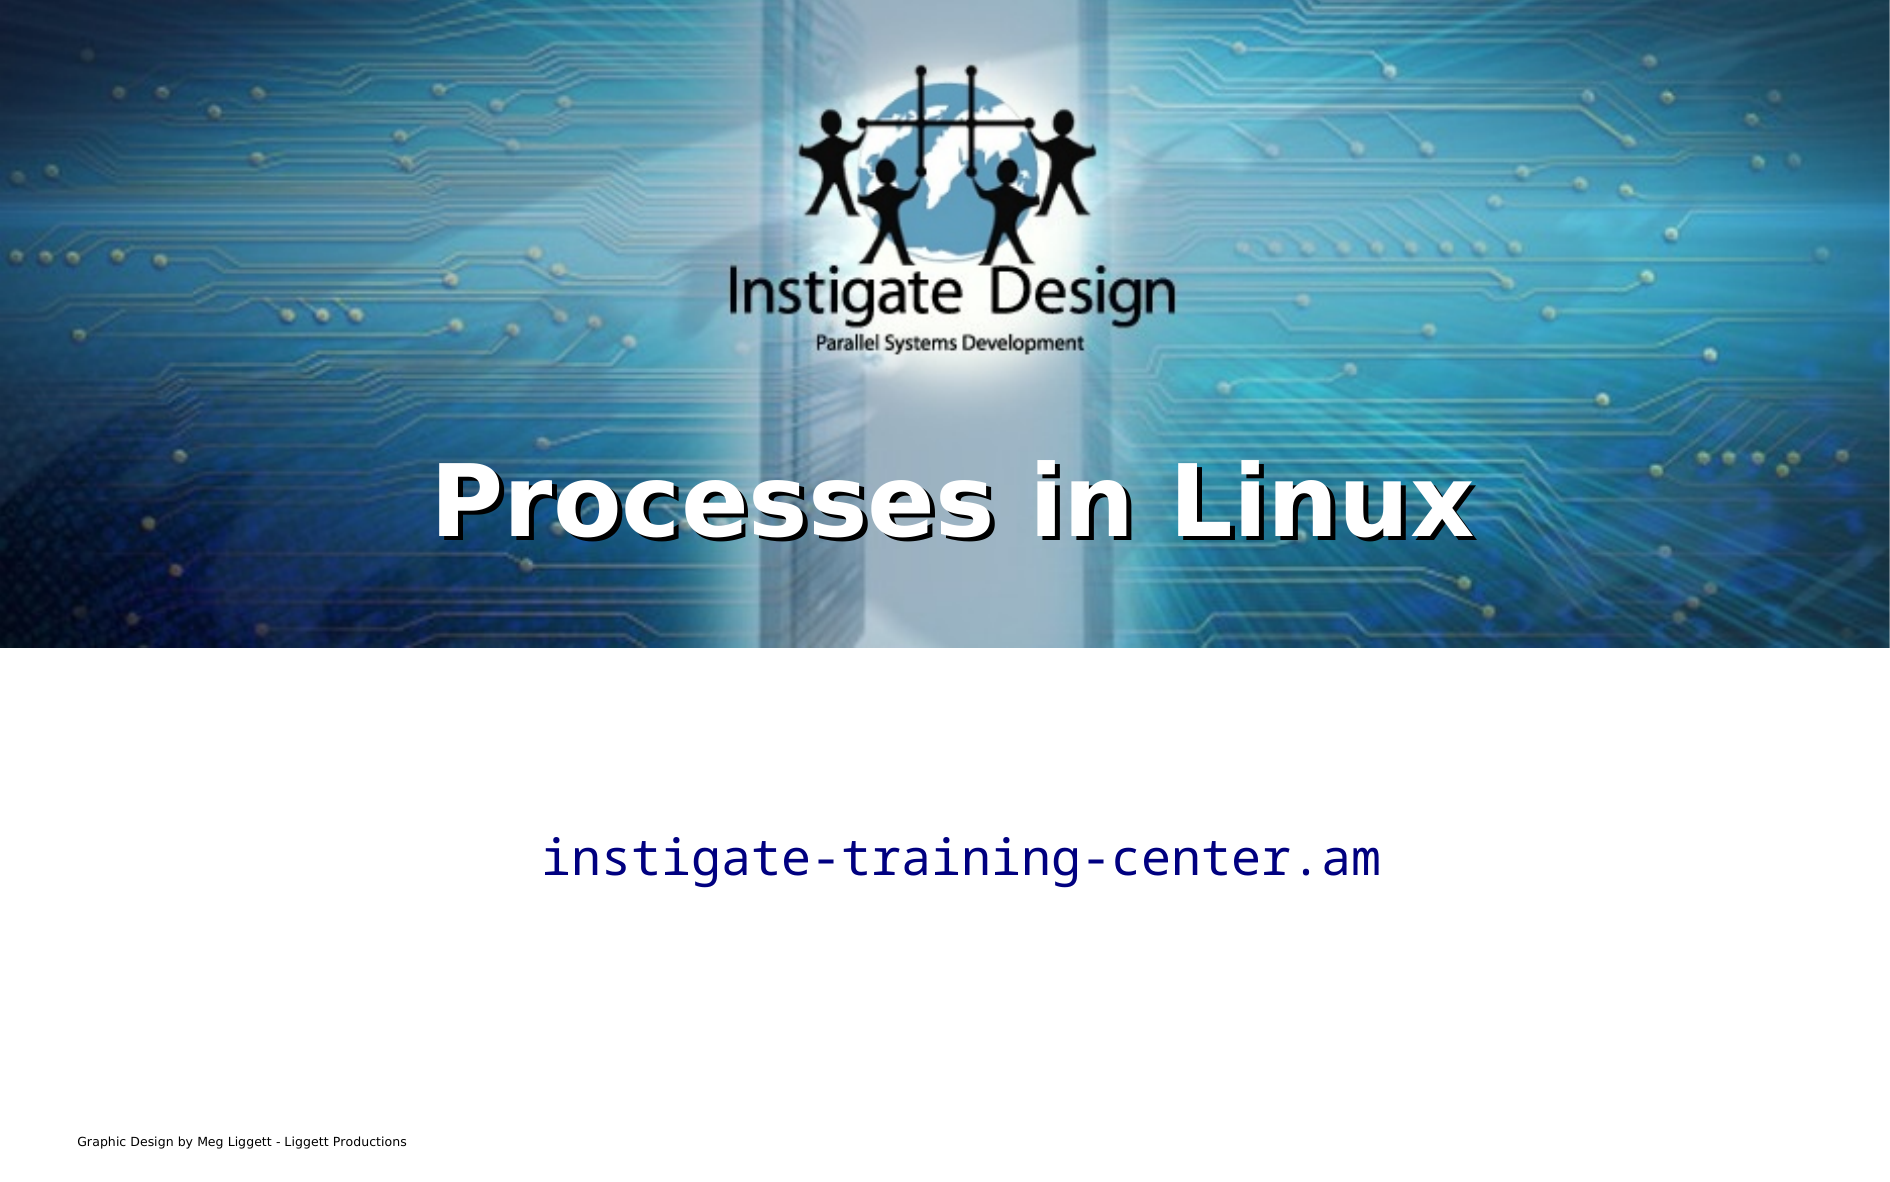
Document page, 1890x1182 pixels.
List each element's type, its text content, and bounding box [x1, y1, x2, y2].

picture [0, 0, 1890, 648]
subtitle instigate-training-center.am [300, 819, 1623, 938]
title Processes in Linux [150, 444, 1757, 601]
